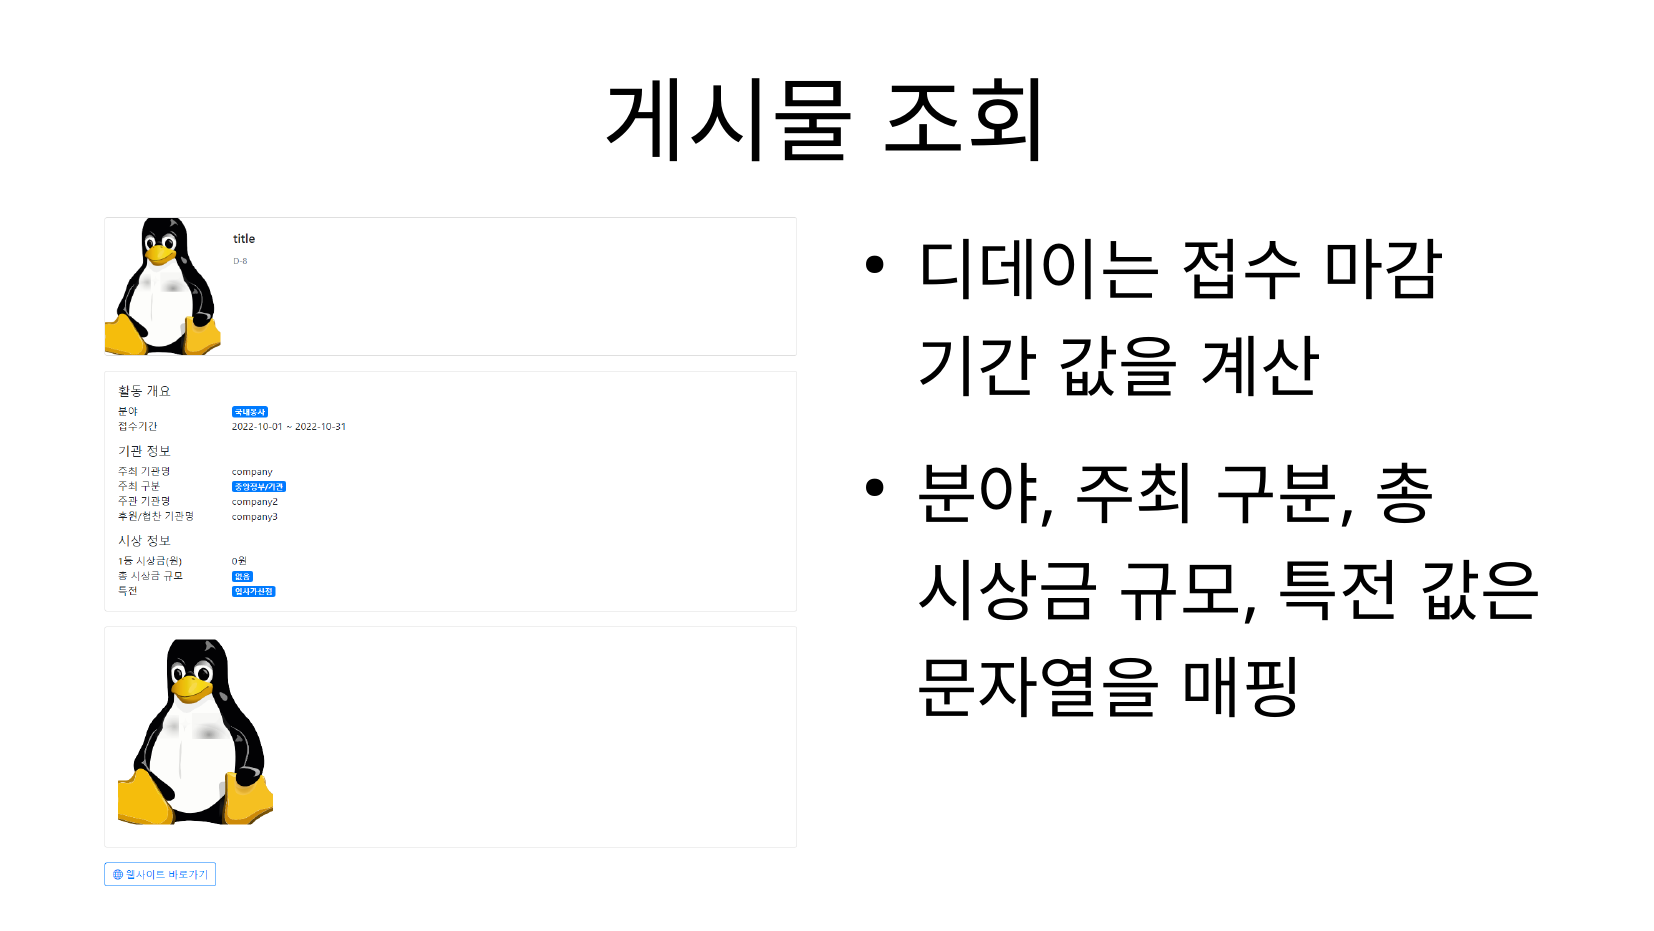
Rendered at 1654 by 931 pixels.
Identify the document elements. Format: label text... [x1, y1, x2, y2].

title 게시물 조회 [82, 37, 1571, 193]
list 디데이는 접수 마감 기간 값을 계산 분야, 주최 구분, 총 시상금 규모, 특전 값은 문자열을 매핑 [845, 217, 1572, 886]
picture [90, 217, 801, 886]
